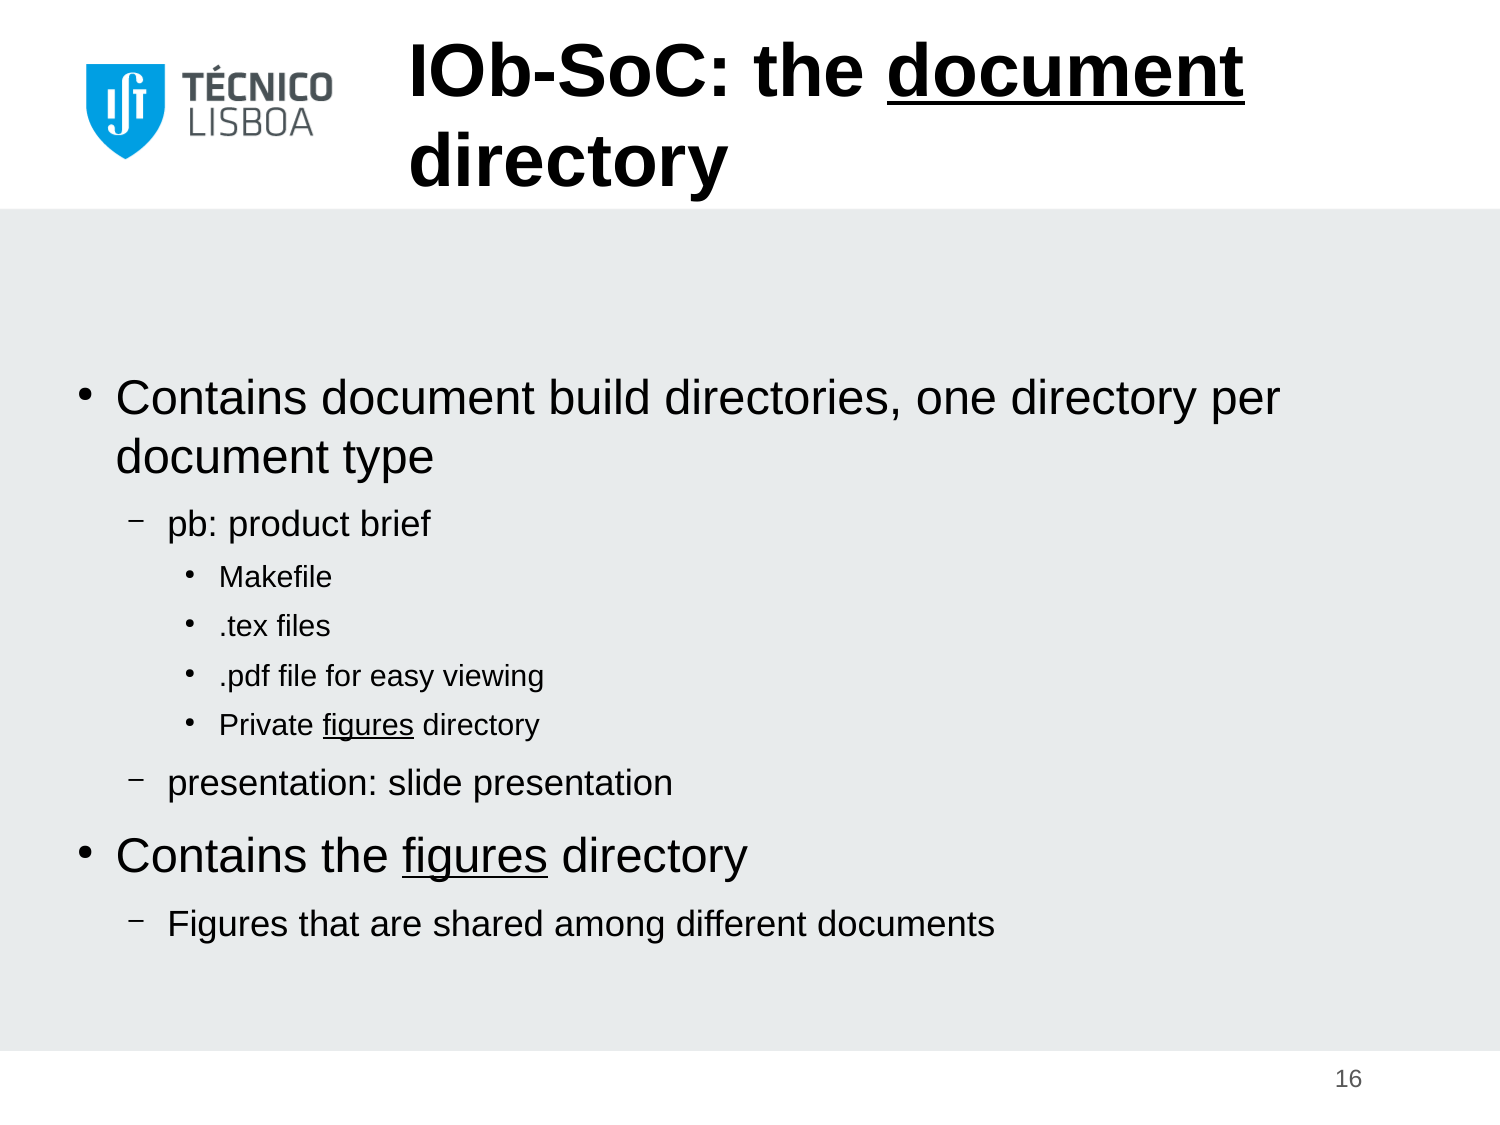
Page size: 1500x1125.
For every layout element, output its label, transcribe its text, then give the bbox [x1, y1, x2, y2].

list Contains document build directories, one directory per document type pb: product brief Makefile .tex files .pdf file for easy viewing Private figures directory presentation: slide presentation Contains the figures directory Figures that are shared among different documents [63, 366, 1477, 1028]
title IOb-SoC: the document directory [393, 9, 1500, 214]
picture [0, 0, 1500, 1125]
